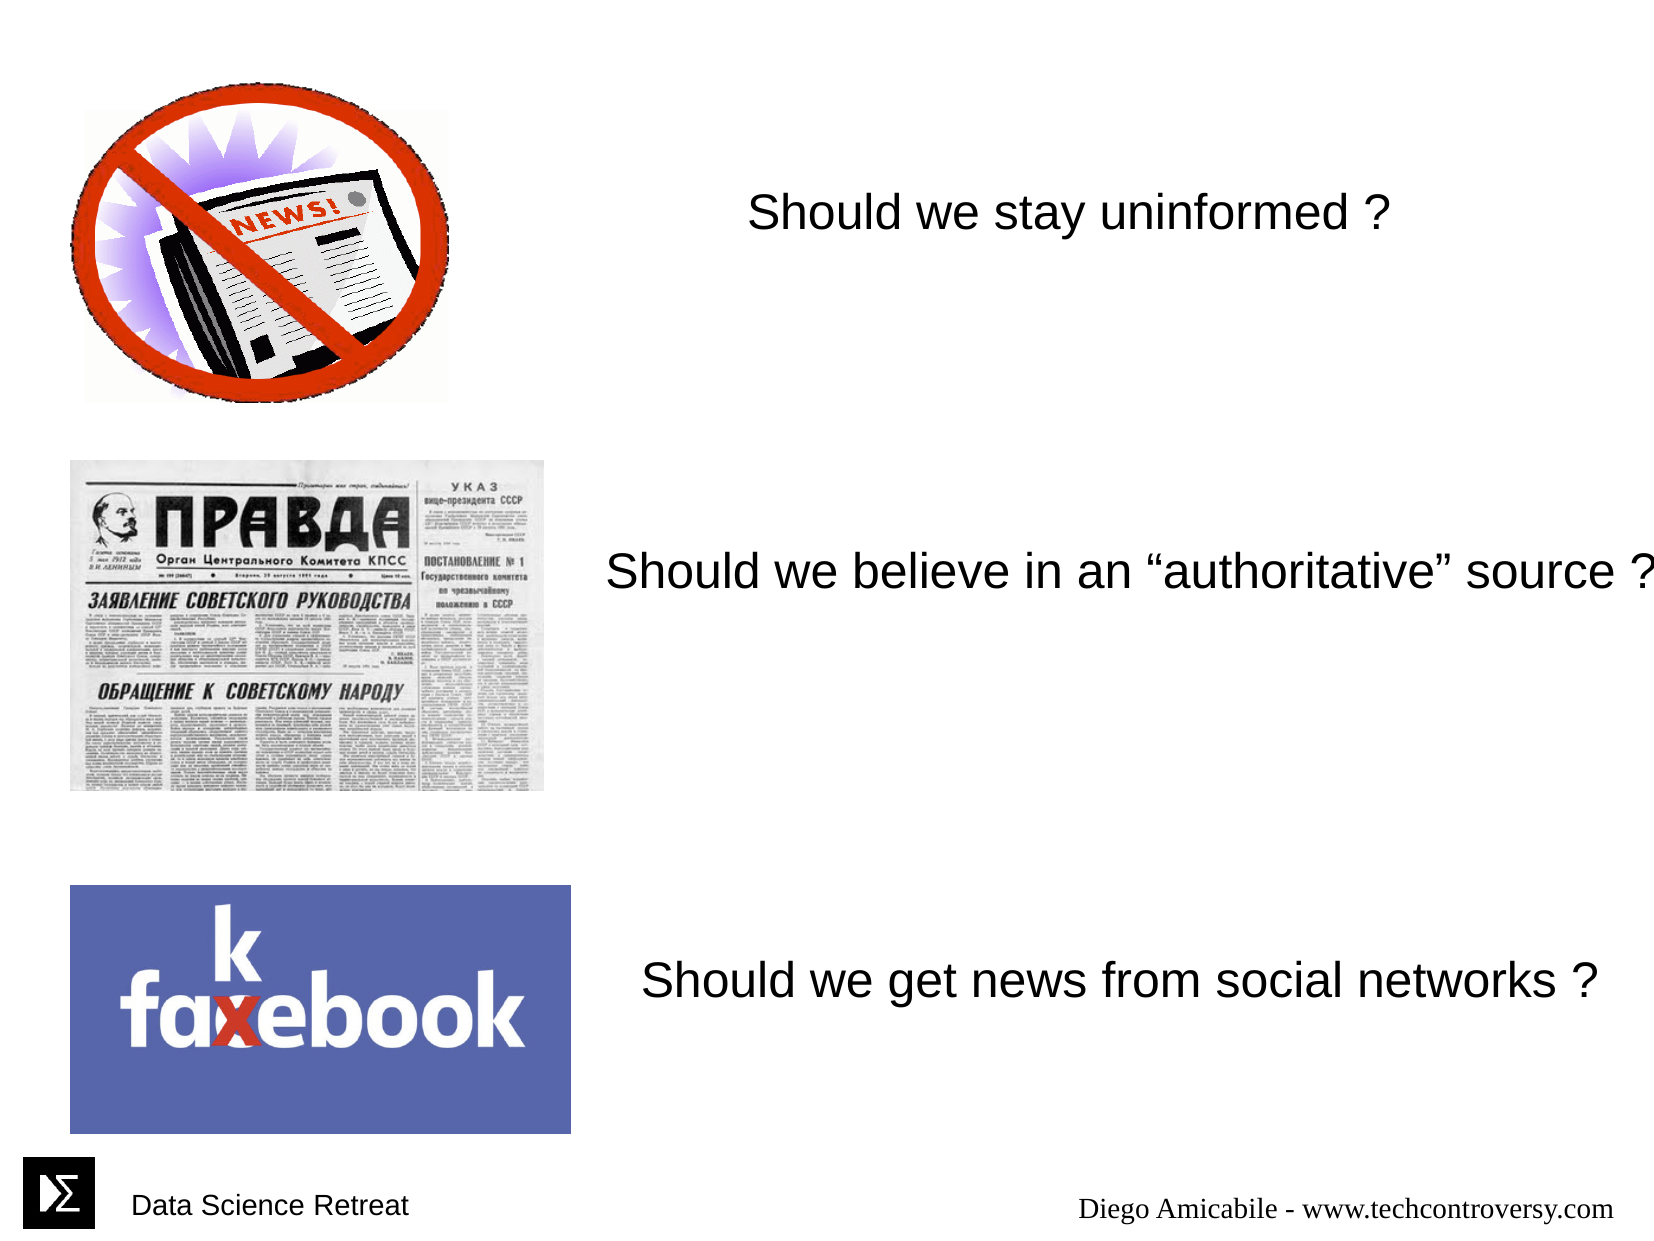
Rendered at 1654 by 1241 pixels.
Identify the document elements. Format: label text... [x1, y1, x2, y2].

picture [70, 885, 571, 1134]
text_box Should we stay uninformed ? [732, 177, 1407, 248]
text_box Should we get news from social networks ? [625, 945, 1615, 1016]
picture [70, 82, 449, 403]
text_box Should we believe in an “authoritative” source ? [590, 536, 1654, 607]
picture [23, 1157, 95, 1229]
picture [70, 460, 544, 791]
